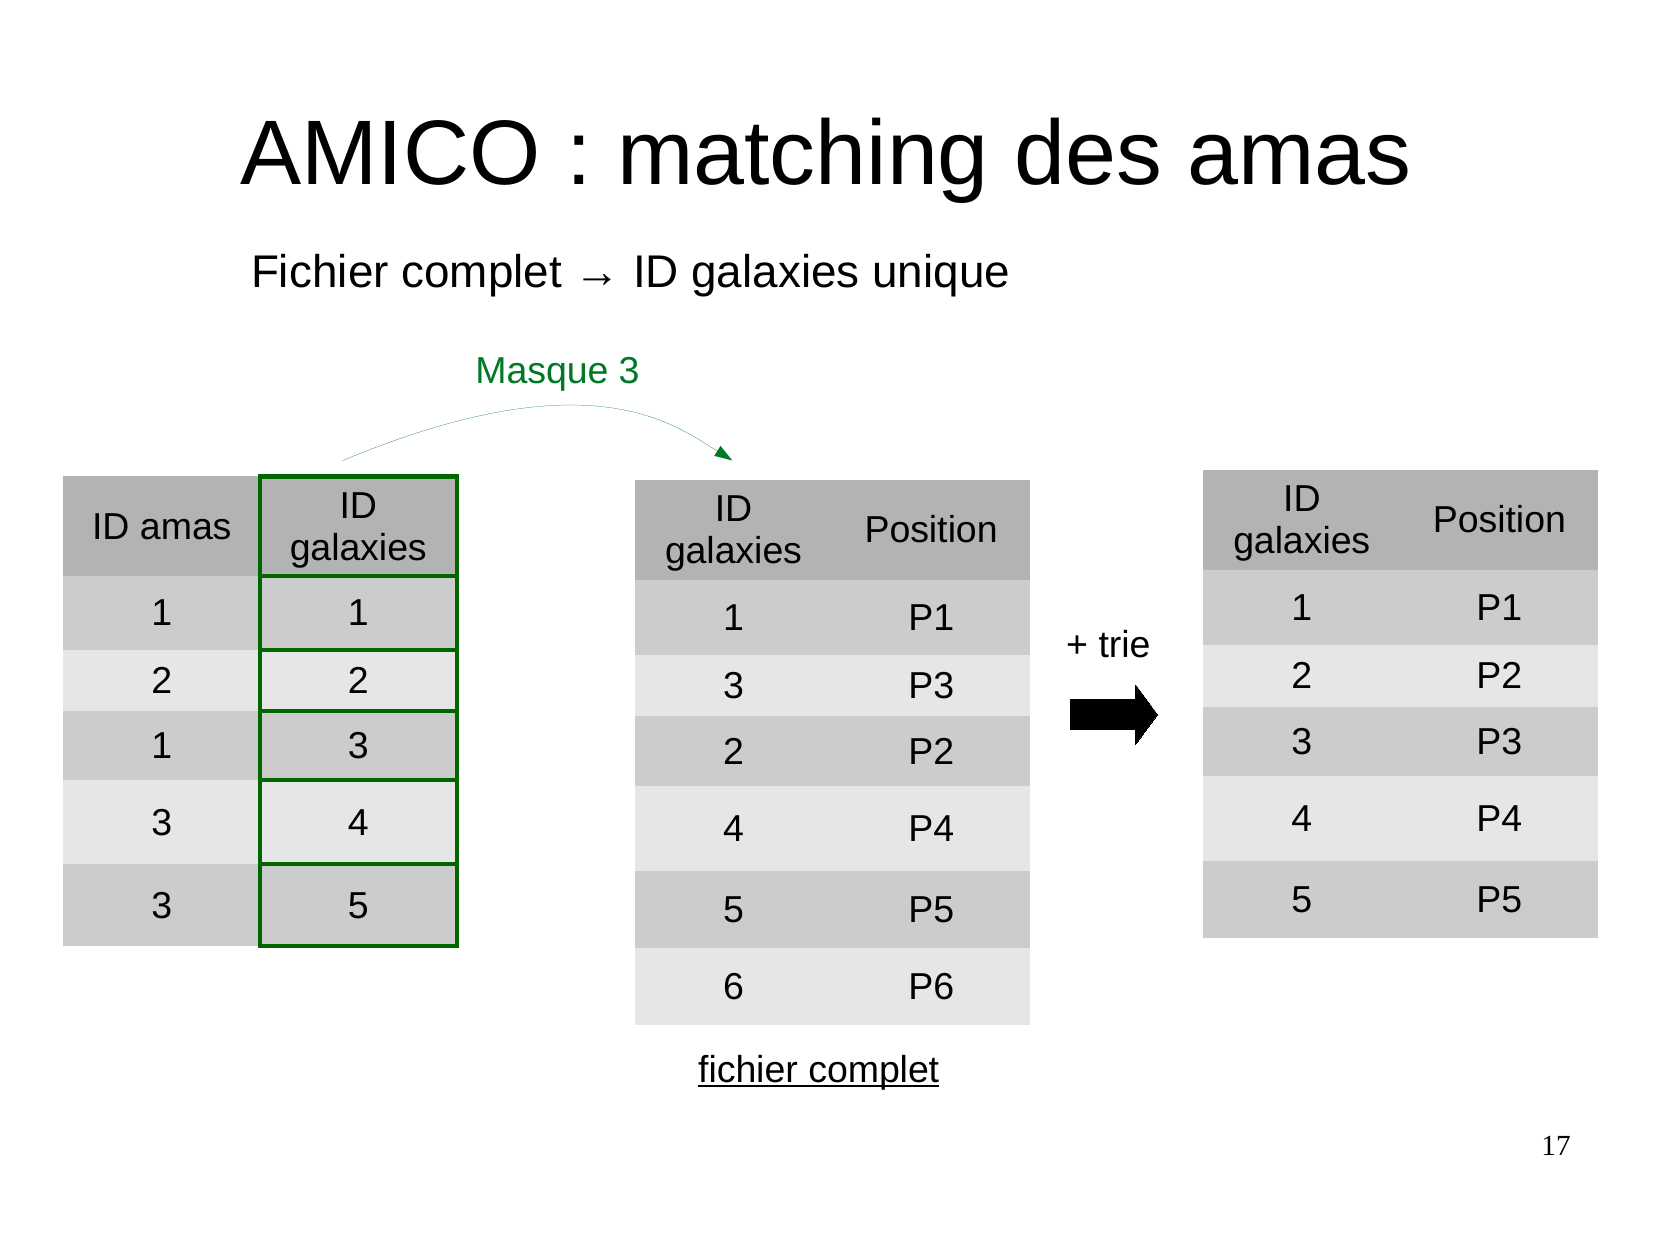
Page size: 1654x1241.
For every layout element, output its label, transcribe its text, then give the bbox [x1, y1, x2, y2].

table_cell 5 [635, 871, 832, 948]
text_box Fichier complet → ID galaxies unique [236, 238, 1026, 305]
table_cell 3 [635, 655, 832, 716]
table_cell 3 [1203, 707, 1401, 776]
table_cell 4 [1203, 776, 1401, 861]
text_box [1070, 685, 1158, 745]
table_cell 5 [1203, 861, 1401, 938]
table_cell 5 [262, 866, 455, 944]
table_cell 4 [635, 786, 832, 871]
table_cell P2 [832, 716, 1030, 786]
table_cell 2 [262, 652, 455, 709]
table_cell 3 [63, 780, 258, 864]
table_cell 1 [635, 580, 832, 655]
table_cell 1 [63, 711, 258, 780]
table_cell 2 [1203, 645, 1401, 707]
table_header ID galaxies [635, 480, 832, 580]
table_cell P2 [1401, 645, 1598, 707]
table_cell 2 [63, 650, 258, 711]
text_box + trie [1051, 616, 1170, 674]
table_header ID galaxies [1203, 470, 1401, 570]
table_cell 3 [262, 713, 455, 778]
table_cell P3 [832, 655, 1030, 716]
table_cell P5 [832, 871, 1030, 948]
table_cell 2 [635, 716, 832, 786]
table_header Position [1401, 470, 1598, 570]
table_cell P1 [1401, 570, 1598, 645]
table_cell 4 [262, 782, 455, 862]
title AMICO : matching des amas [82, 49, 1571, 257]
table_cell P6 [832, 948, 1030, 1025]
table_cell 3 [63, 864, 258, 946]
table_cell 1 [1203, 570, 1401, 645]
table_cell P4 [832, 786, 1030, 871]
table_cell P1 [832, 580, 1030, 655]
text_box fichier complet [683, 1041, 955, 1099]
table_cell 6 [635, 948, 832, 1025]
table_cell P3 [1401, 707, 1598, 776]
text_box Masque 3 [460, 342, 665, 400]
table_cell 1 [262, 578, 455, 648]
table_cell 1 [63, 576, 258, 650]
table_header ID amas [63, 476, 258, 576]
table_cell P5 [1401, 861, 1598, 938]
table_header ID galaxies [262, 479, 455, 574]
chart [342, 404, 717, 461]
table_cell P4 [1401, 776, 1598, 861]
table_header Position [832, 480, 1030, 580]
